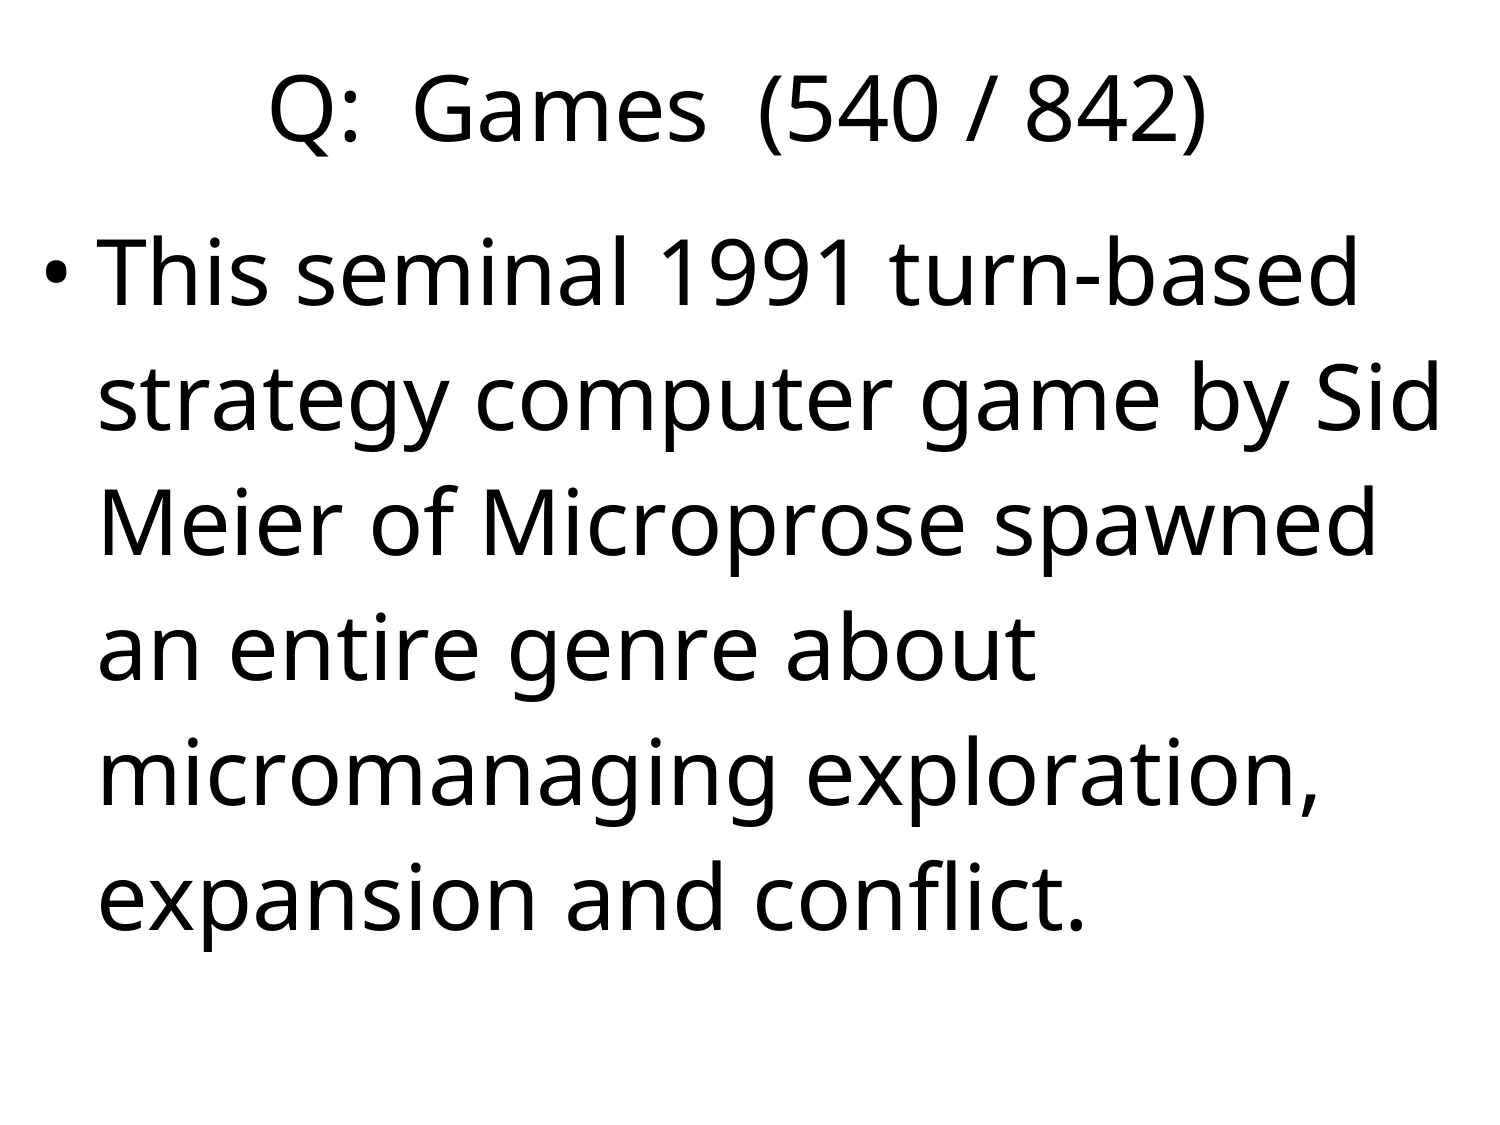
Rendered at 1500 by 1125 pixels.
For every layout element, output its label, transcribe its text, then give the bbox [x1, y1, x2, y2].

title Q: Games (540 / 842) [24, 12, 1476, 200]
list This seminal 1991 turn-based strategy computer game by Sid Meier of Microprose spawned an entire genre about micromanaging exploration, expansion and conflict. [24, 200, 1476, 1101]
